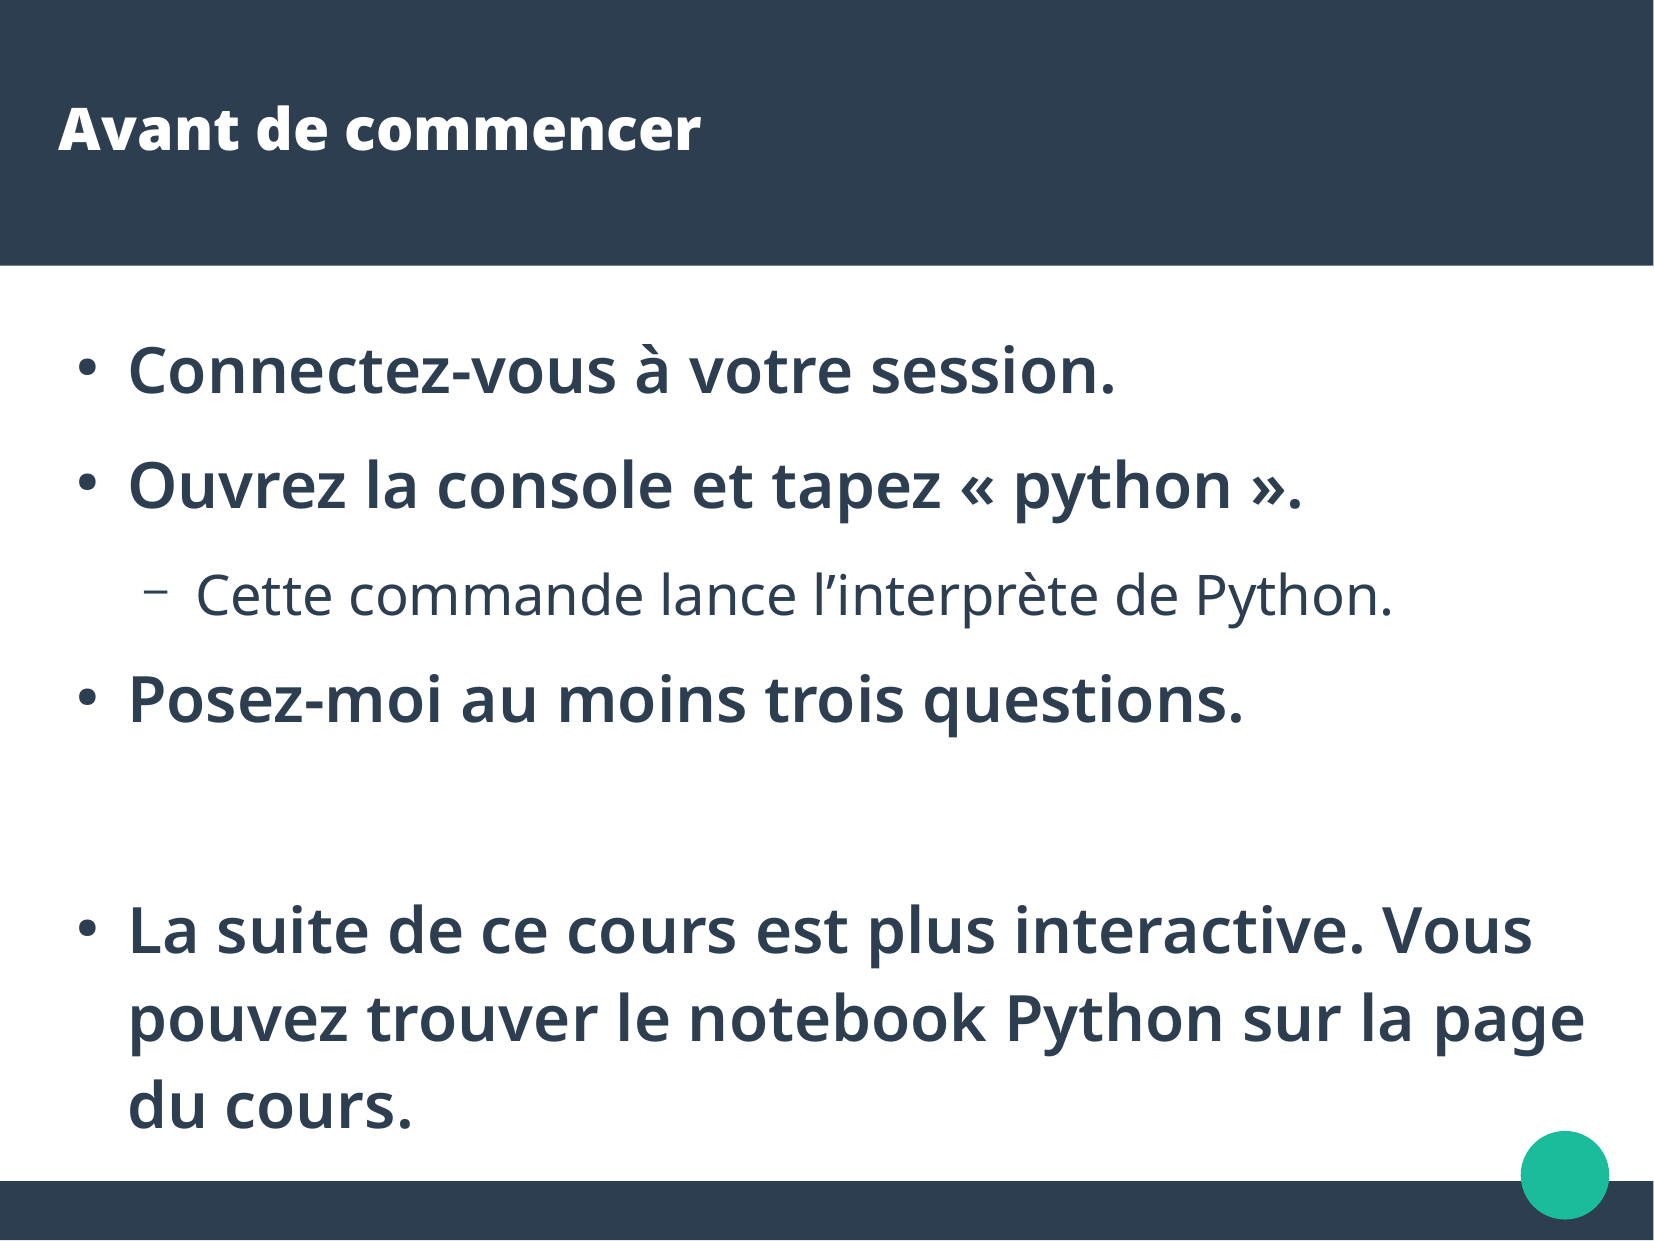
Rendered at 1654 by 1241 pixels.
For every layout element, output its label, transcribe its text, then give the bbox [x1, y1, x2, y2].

list Connectez-vous à votre session. Ouvrez la console et tapez « python ». Cette commande lance l’interprète de Python. Posez-moi au moins trois questions. La suite de ce cours est plus interactive. Vous pouvez trouver le notebook Python sur la page du cours. [59, 324, 1595, 1152]
title Avant de commencer [59, 49, 1595, 207]
